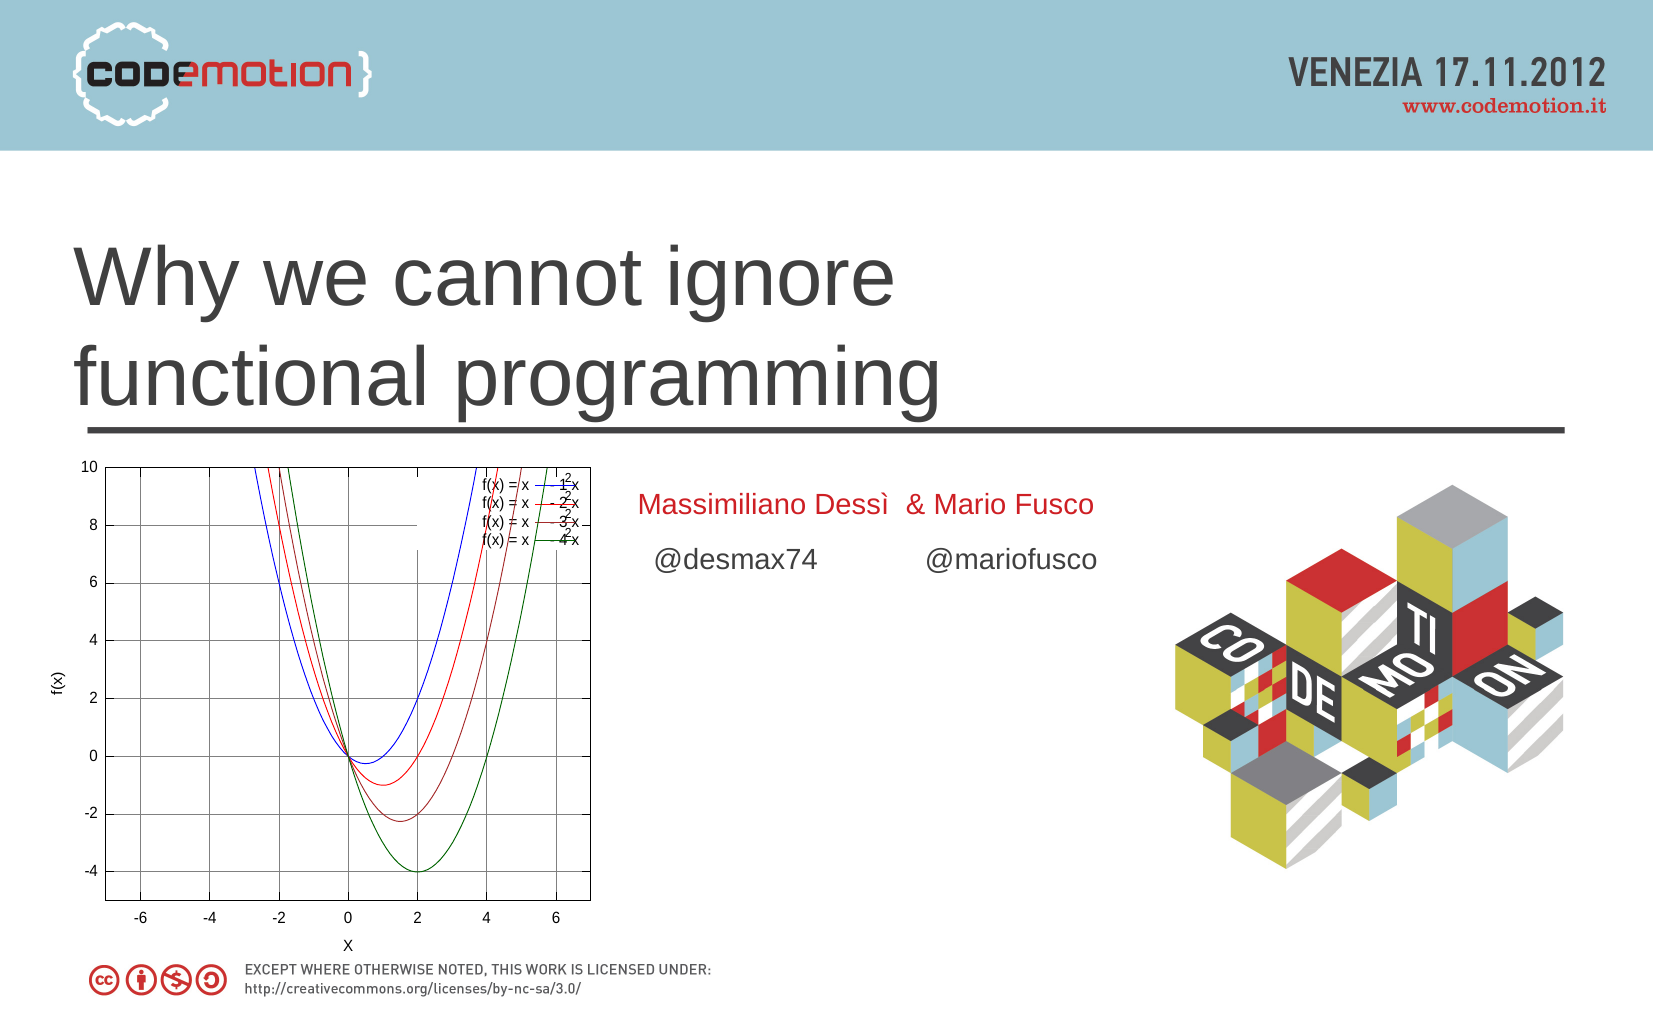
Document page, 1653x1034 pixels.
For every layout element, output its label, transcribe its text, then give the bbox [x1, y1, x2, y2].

picture [0, 0, 1653, 1034]
text_box Why we cannot ignore functional programming [58, 214, 1134, 340]
text_box @desmax74 @mariofusco [645, 539, 1171, 636]
text_box Massimiliano Dessì & Mario Fusco [616, 481, 1216, 529]
